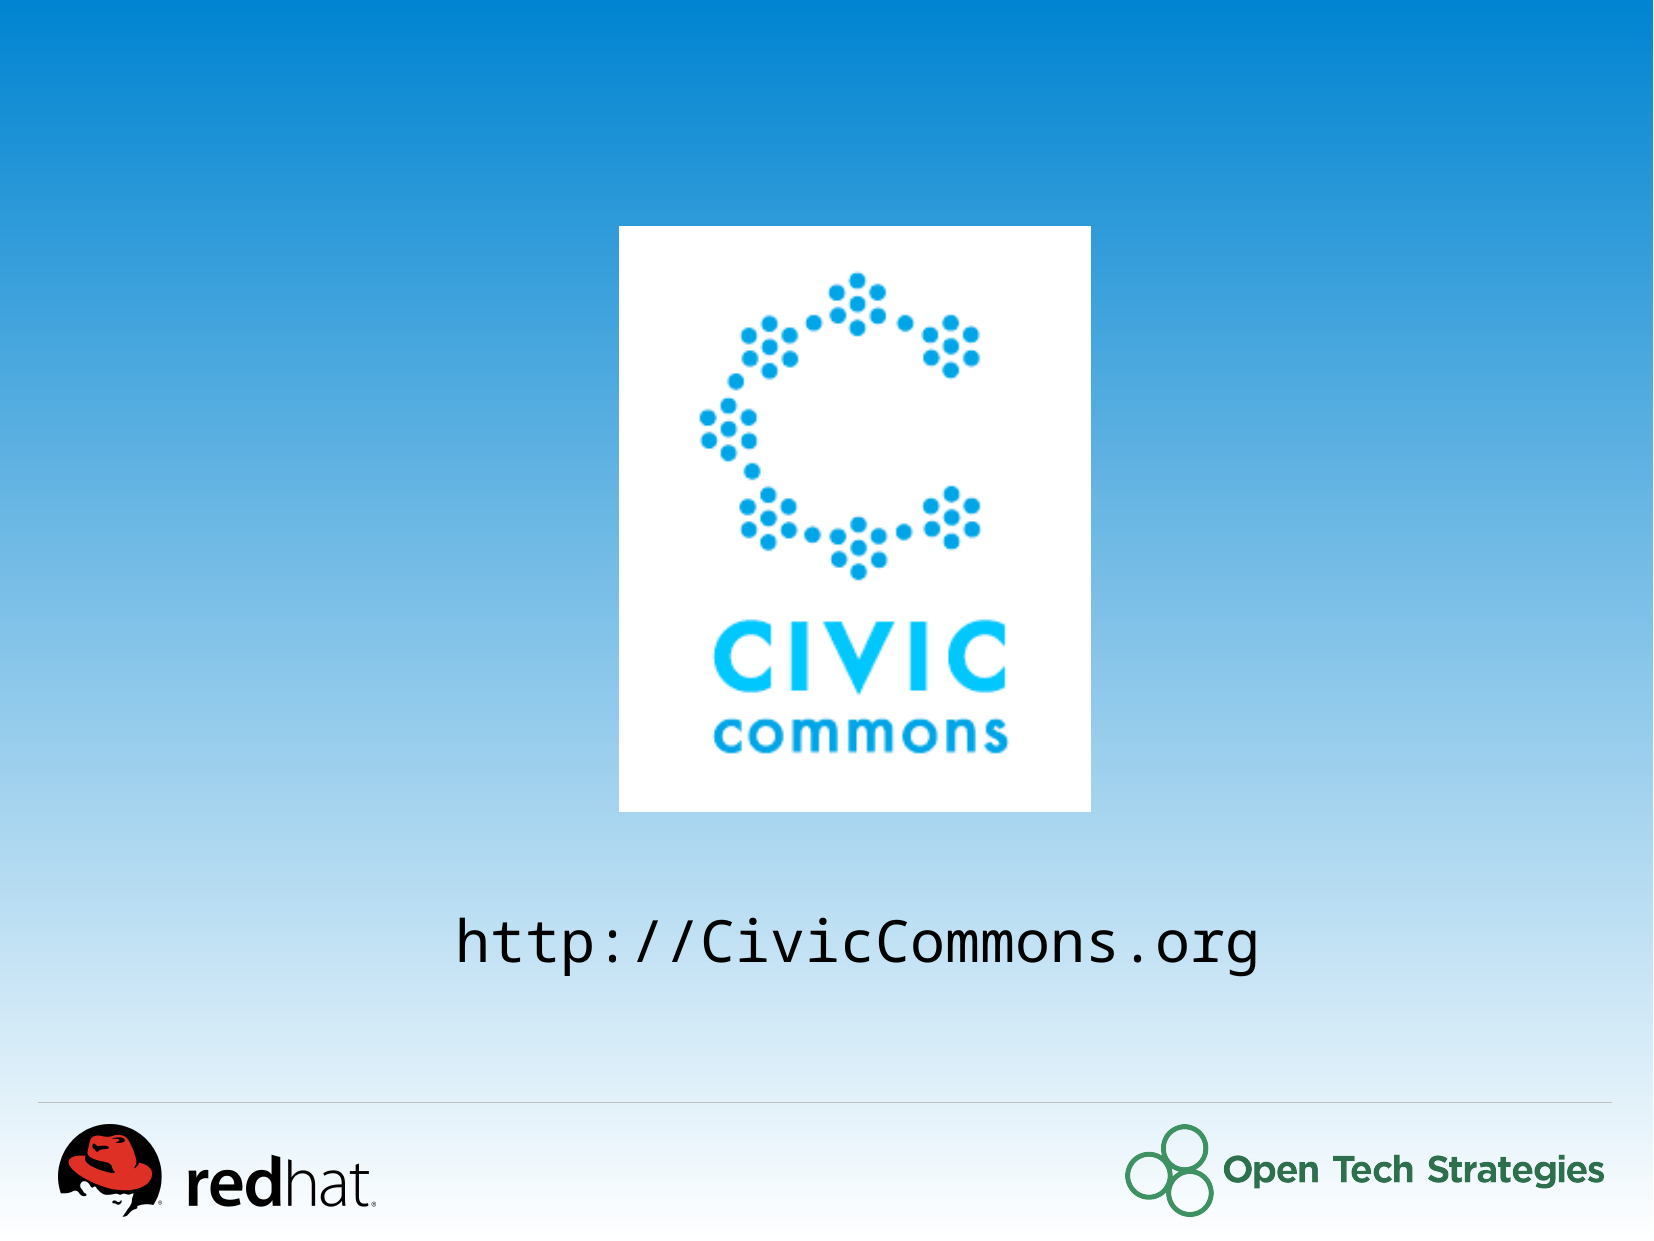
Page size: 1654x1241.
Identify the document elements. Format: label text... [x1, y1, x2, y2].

picture [1125, 1124, 1604, 1217]
picture [619, 226, 1091, 812]
picture [58, 1124, 376, 1217]
text_box http://CivicCommons.org [440, 892, 1276, 975]
